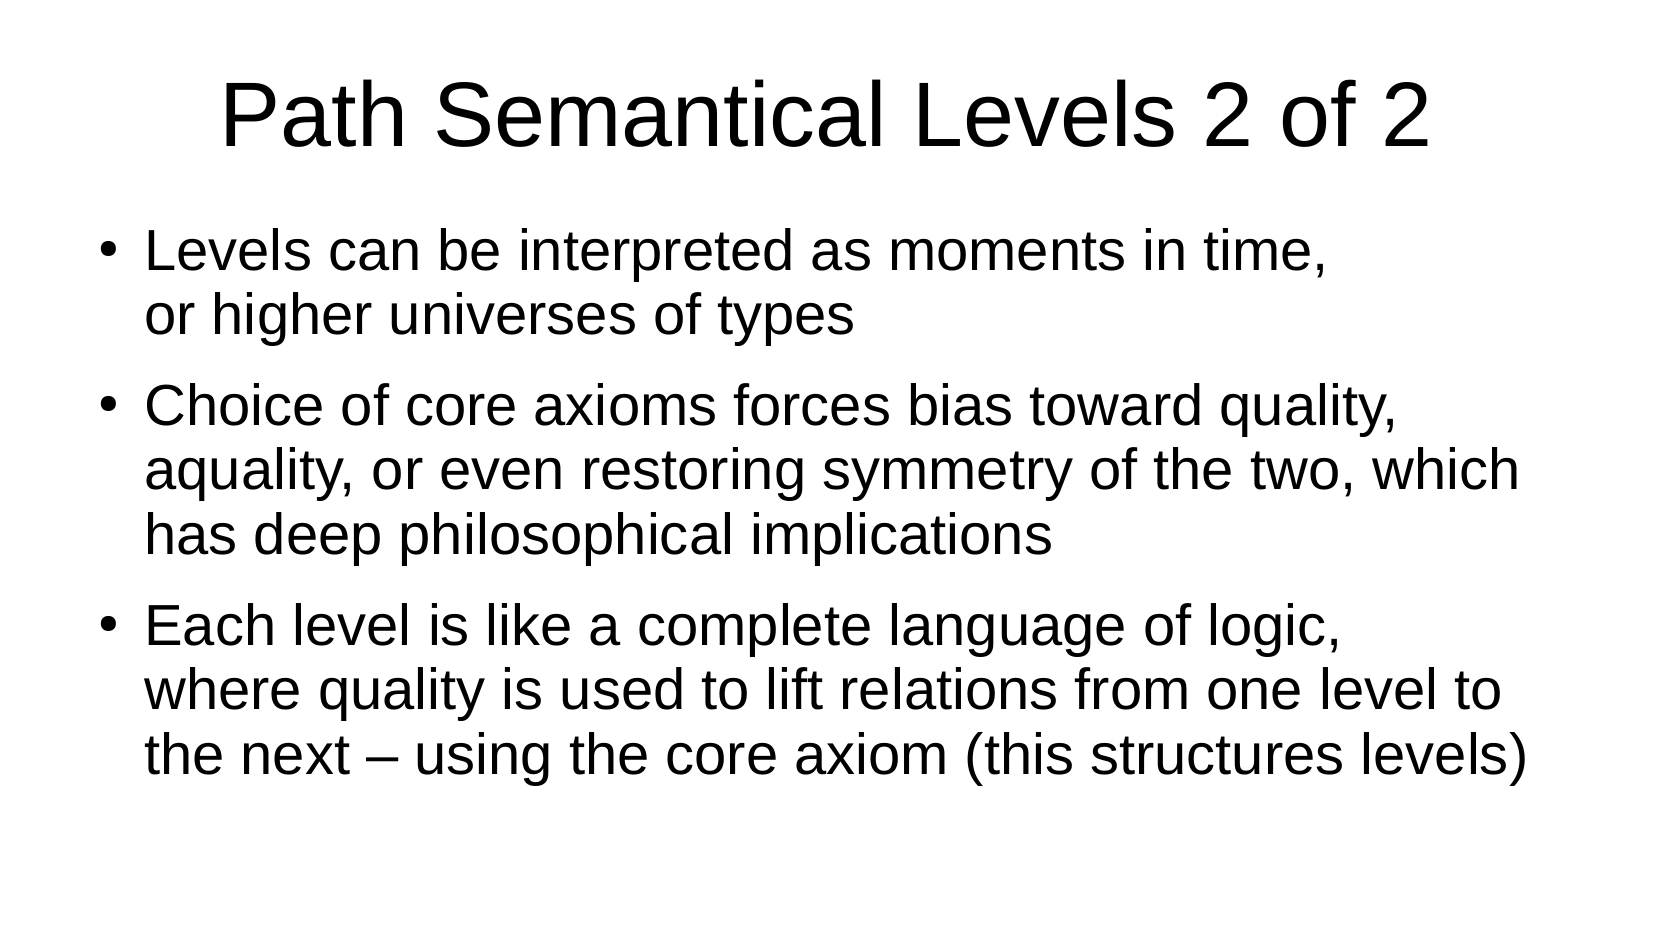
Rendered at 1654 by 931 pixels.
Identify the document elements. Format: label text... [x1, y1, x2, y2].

list Levels can be interpreted as moments in time, or higher universes of types Choice of core axioms forces bias toward quality, aquality, or even restoring symmetry of the two, which has deep philosophical implications Each level is like a complete language of logic, where quality is used to lift relations from one level to the next – using the core axiom (this structures levels) [82, 217, 1571, 863]
title Path Semantical Levels 2 of 2 [82, 37, 1571, 193]
